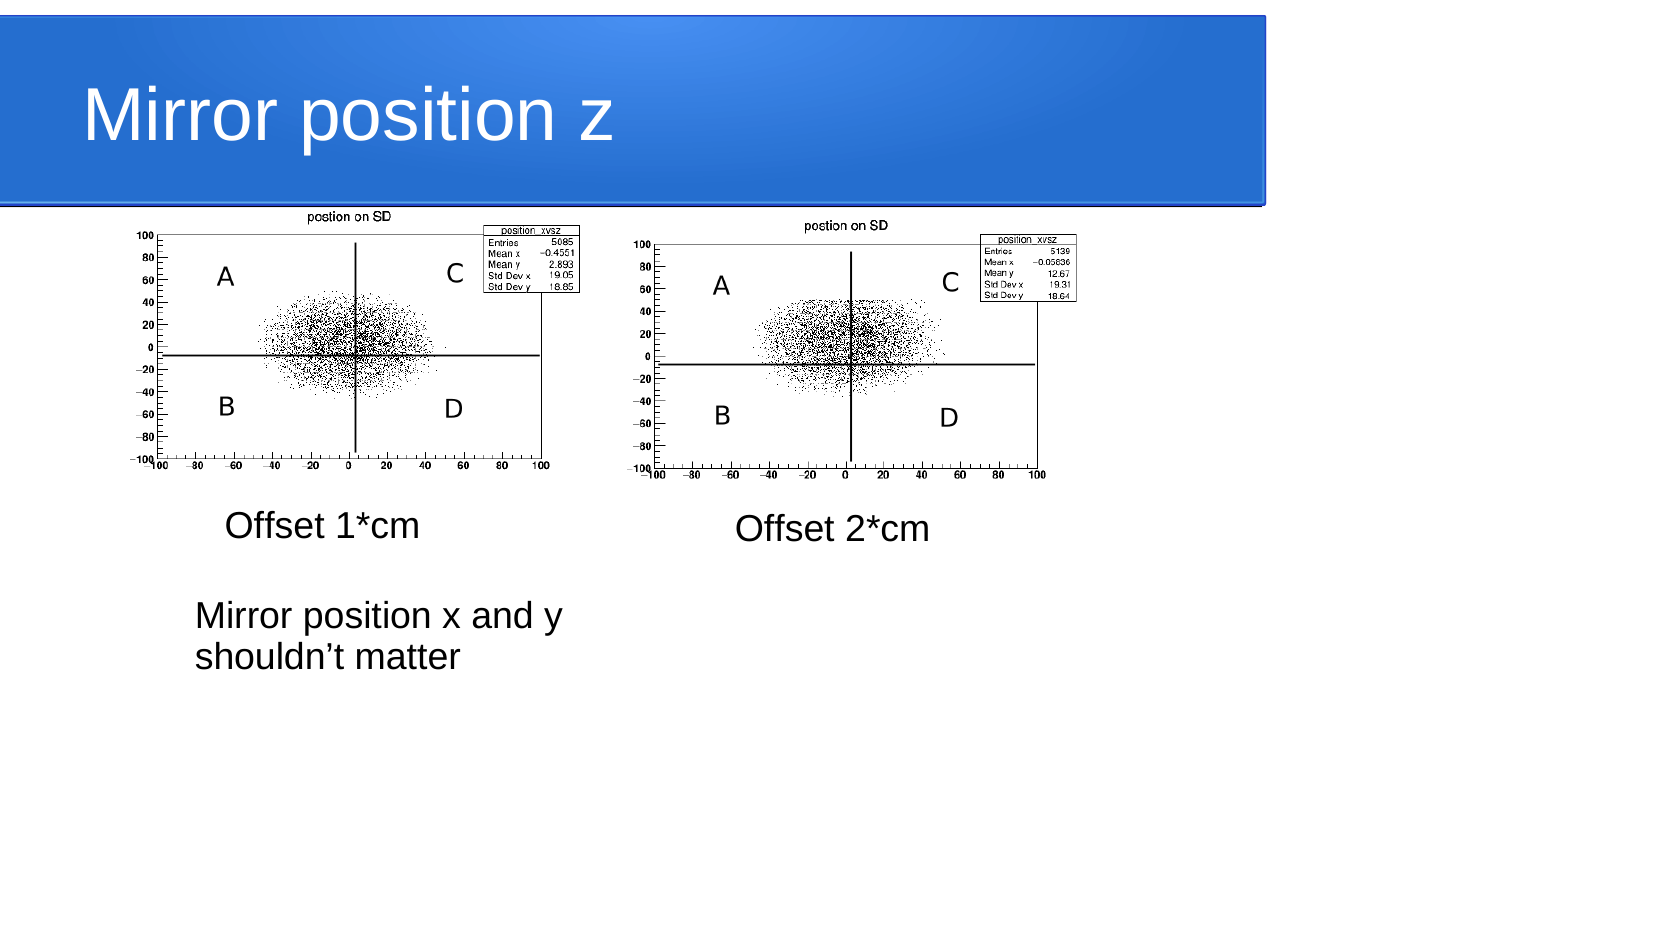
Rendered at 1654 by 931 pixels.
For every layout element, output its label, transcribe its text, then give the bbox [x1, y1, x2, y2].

text_box Mirror position x and y shouldn’t matter [179, 584, 615, 684]
title Mirror position z [82, 35, 1235, 189]
text_box Offset 1*cm [209, 495, 465, 552]
picture [0, 13, 1270, 496]
text_box Offset 2*cm [720, 498, 976, 555]
